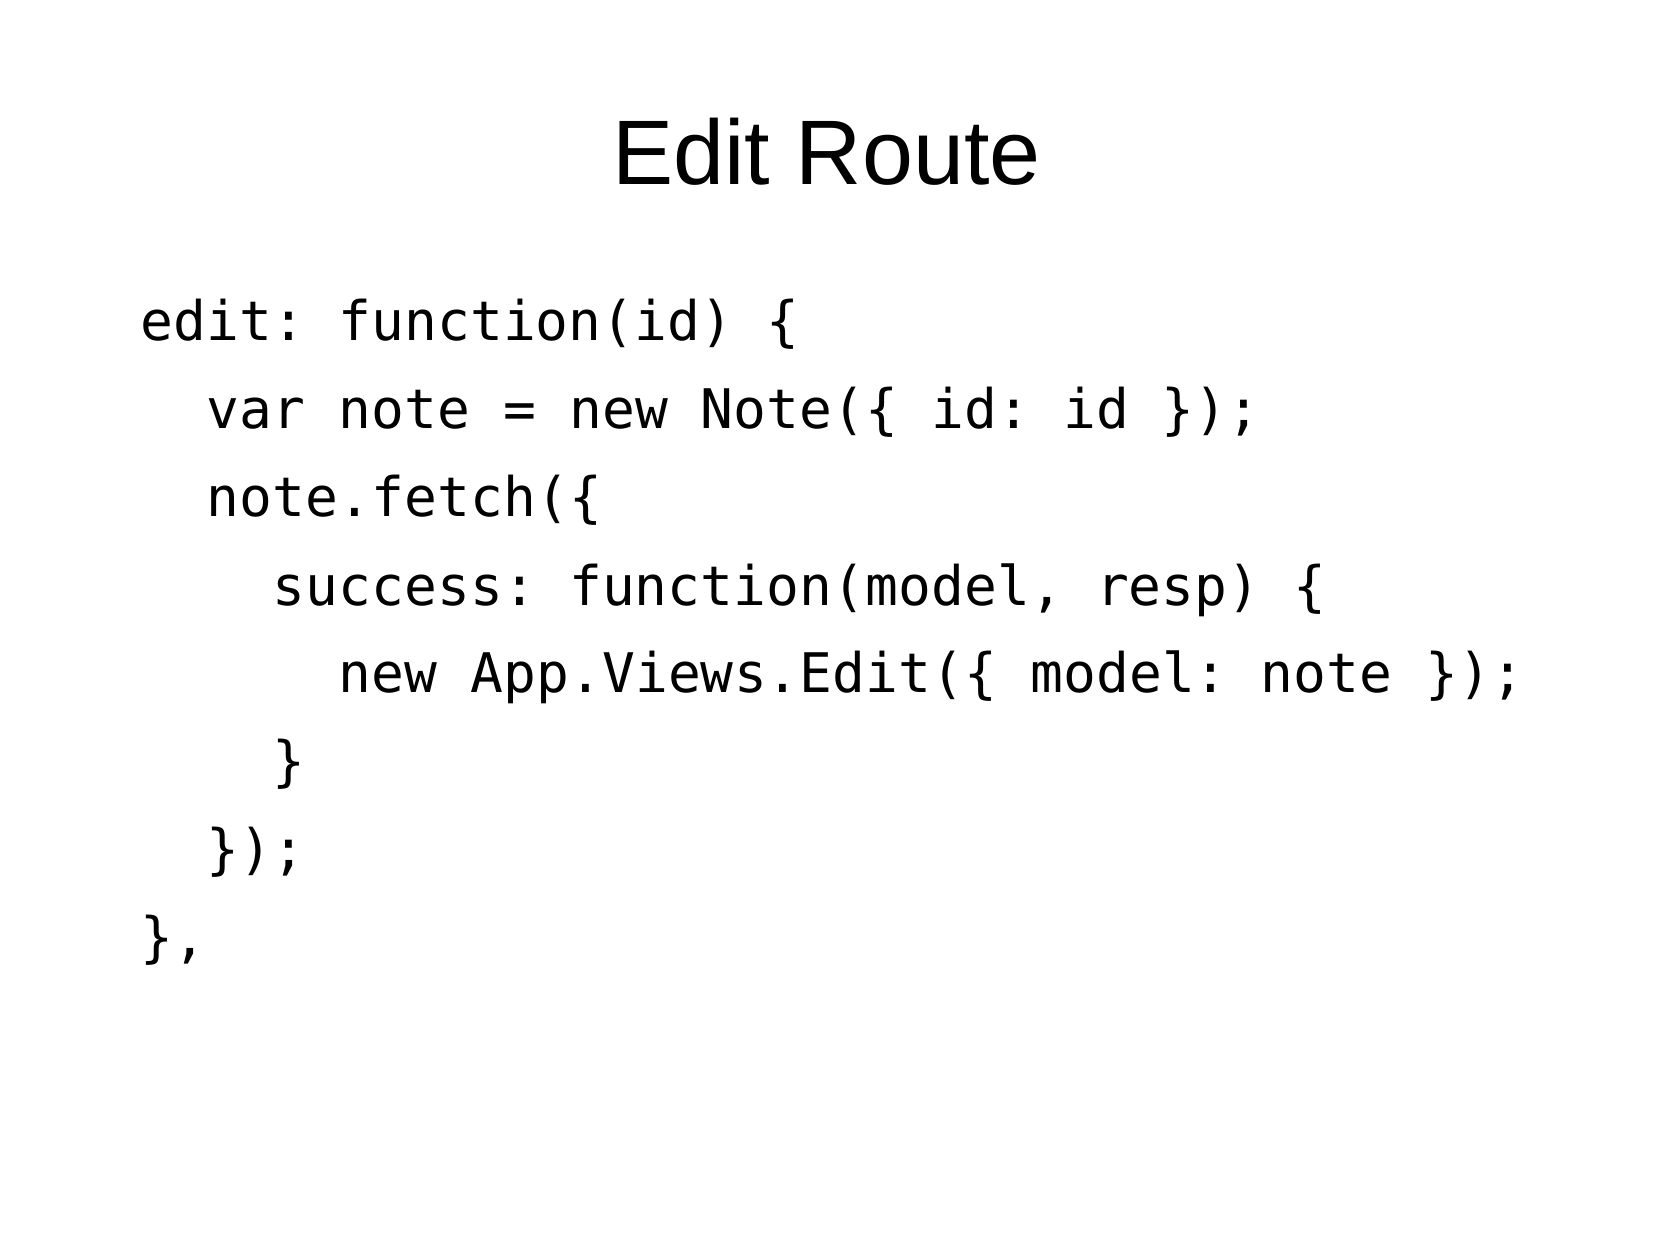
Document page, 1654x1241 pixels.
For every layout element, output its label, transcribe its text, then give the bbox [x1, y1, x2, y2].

title Edit Route [82, 49, 1571, 257]
list edit: function(id) { var note = new Note({ id: id }); note.fetch({ success: function(model, resp) { new App.Views.Edit({ model: note }); } }); }, [82, 290, 1538, 1010]
